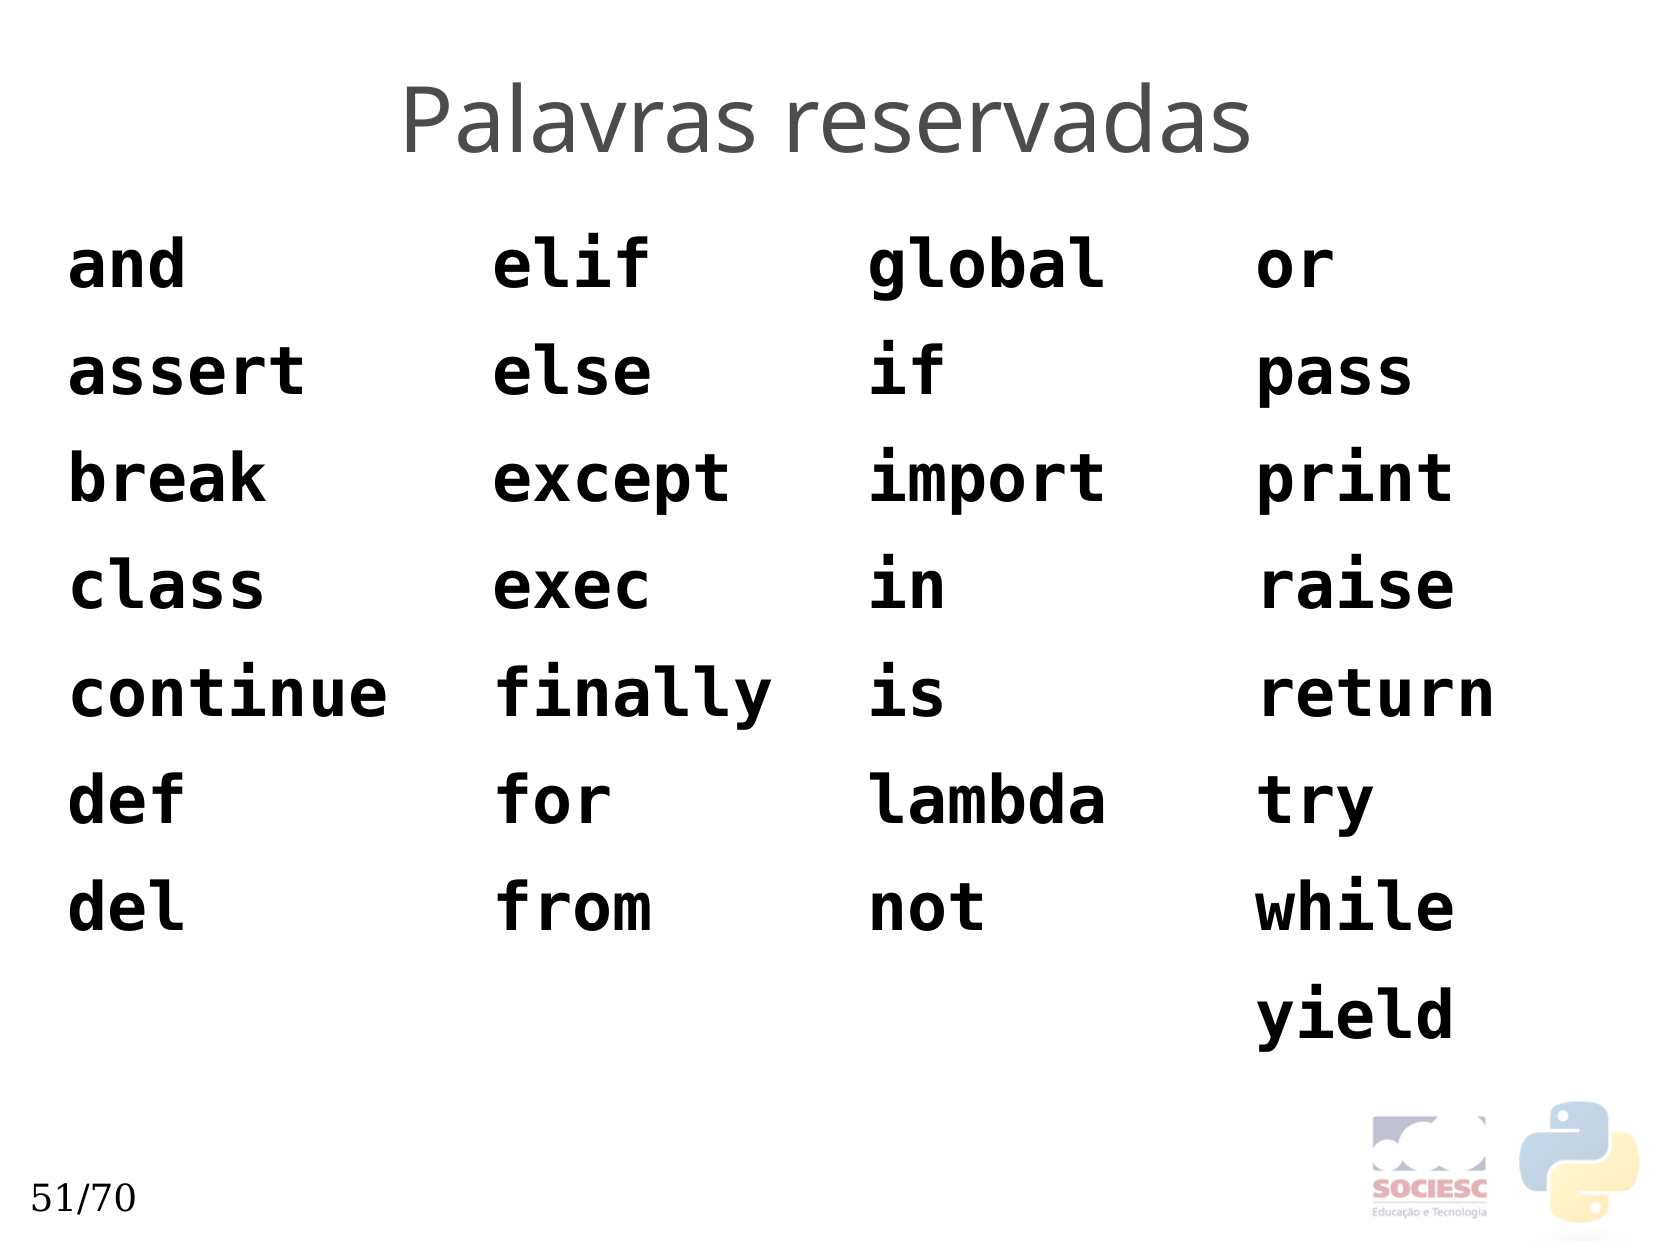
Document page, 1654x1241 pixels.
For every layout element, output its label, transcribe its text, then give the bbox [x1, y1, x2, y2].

list or pass print raise return try while yield [1237, 225, 1589, 1073]
list elif else except exec finally for from [474, 225, 849, 1073]
title Palavras reservadas [82, 13, 1571, 222]
picture [1340, 1084, 1654, 1241]
list global if import in is lambda not [849, 225, 1201, 1073]
list and assert break class continue def del [49, 225, 451, 1088]
